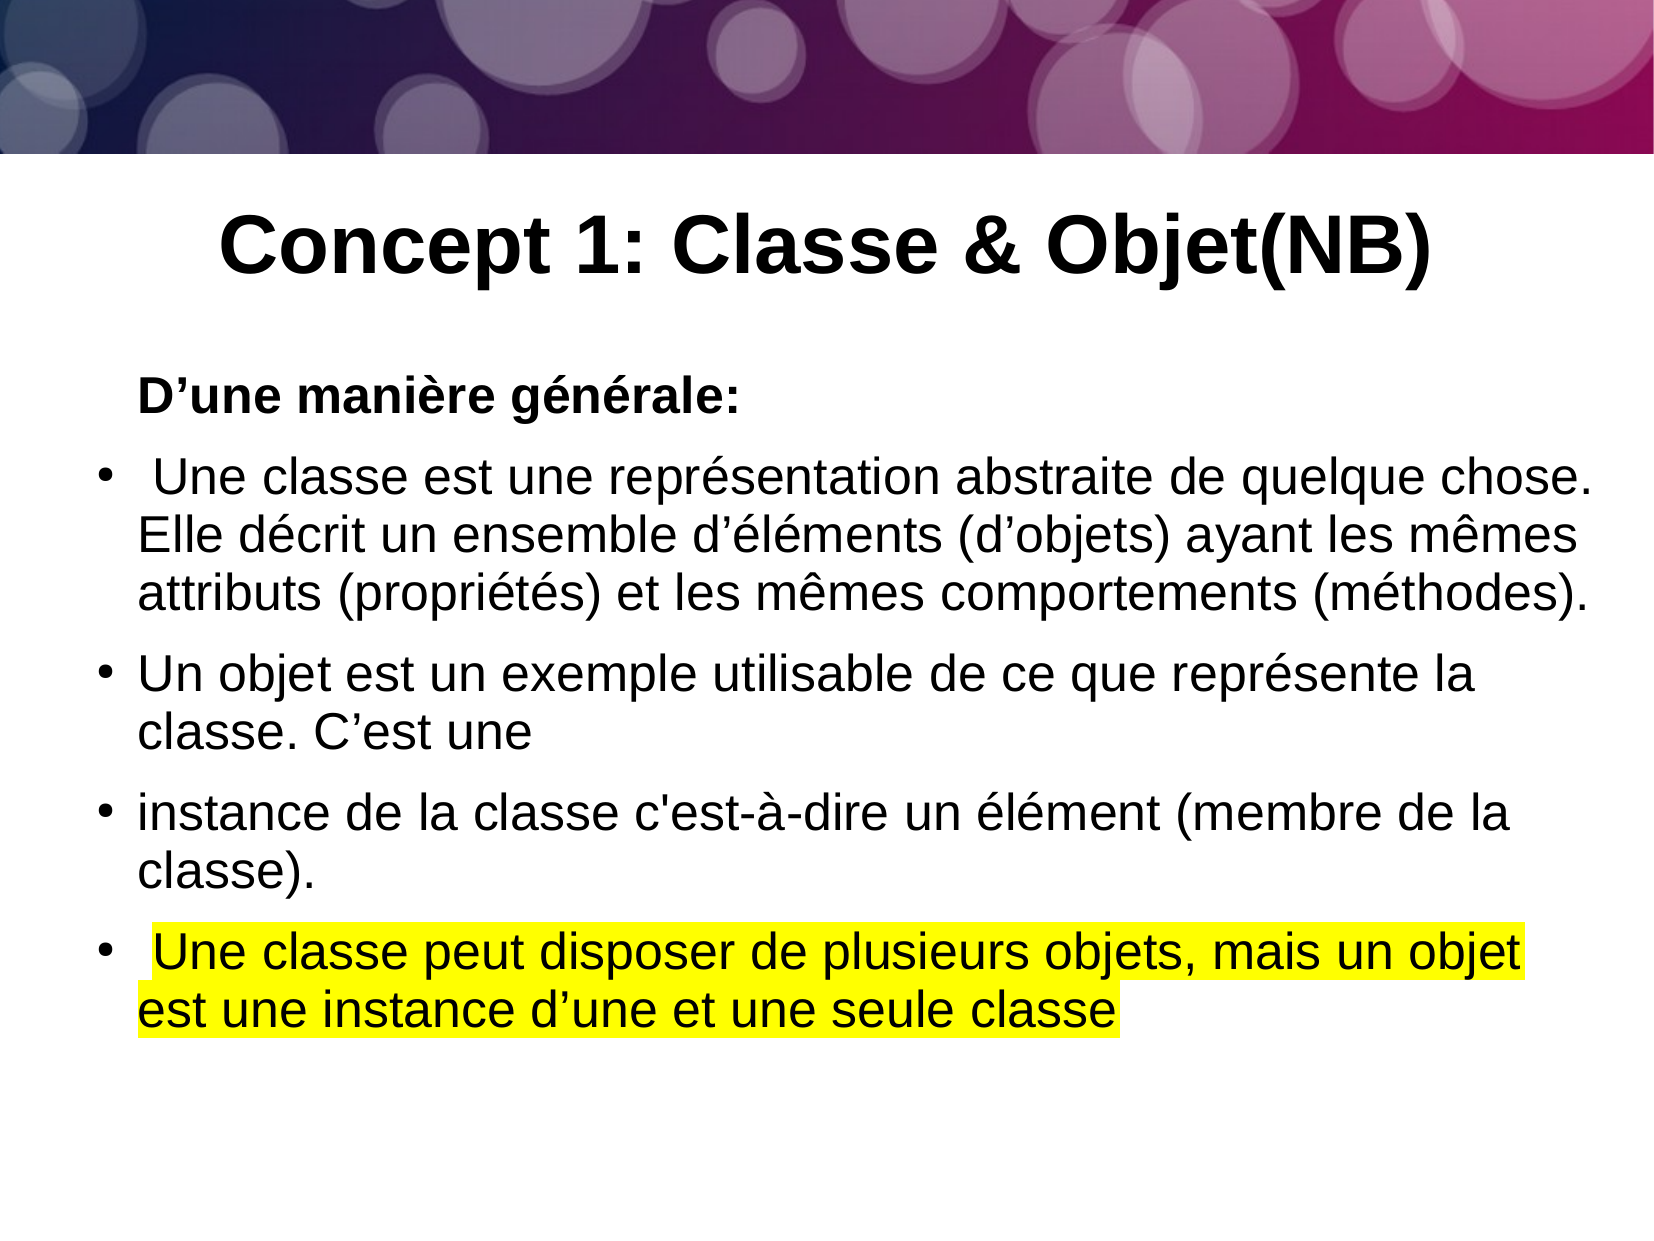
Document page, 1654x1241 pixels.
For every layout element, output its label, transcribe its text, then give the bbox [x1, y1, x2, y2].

picture [0, 0, 1654, 154]
title Concept 1: Classe & Objet(NB) [82, 159, 1571, 331]
list D’une manière générale: Une classe est une représentation abstraite de quelque chose. Elle décrit un ensemble d’éléments (d’objets) ayant les mêmes attributs (propriétés) et les mêmes comportements (méthodes). Un objet est un exemple utilisable de ce que représente la classe. C’est une instance de la classe c'est-à-dire un élément (membre de la classe). Une classe peut disposer de plusieurs objets, mais un objet est une instance d’une et une seule classe [82, 366, 1607, 1099]
